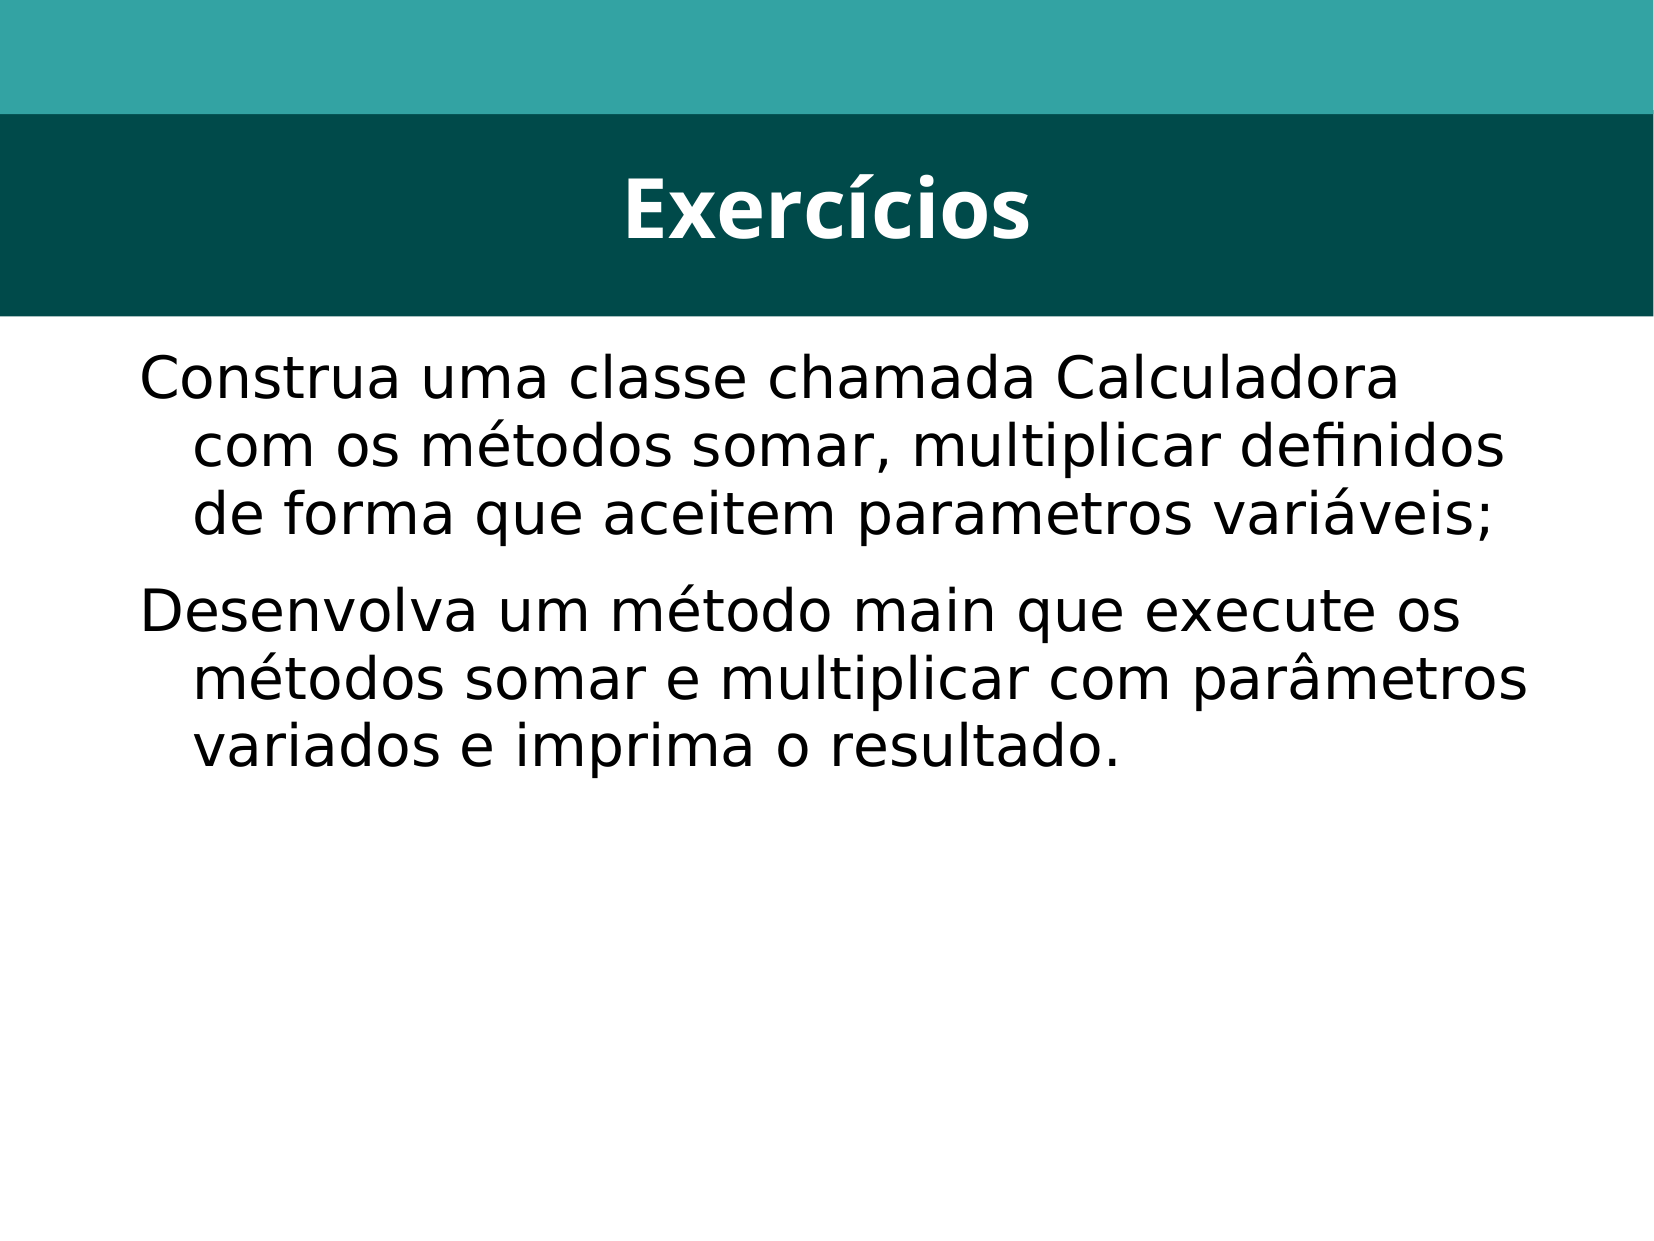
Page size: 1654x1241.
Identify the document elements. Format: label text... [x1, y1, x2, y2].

list Construa uma classe chamada Calculadora com os métodos somar, multiplicar definidos de forma que aceitem parametros variáveis; Desenvolva um método main que execute os métodos somar e multiplicar com parâmetros variados e imprima o resultado. [121, 344, 1534, 1127]
title Exercícios [121, 102, 1534, 311]
